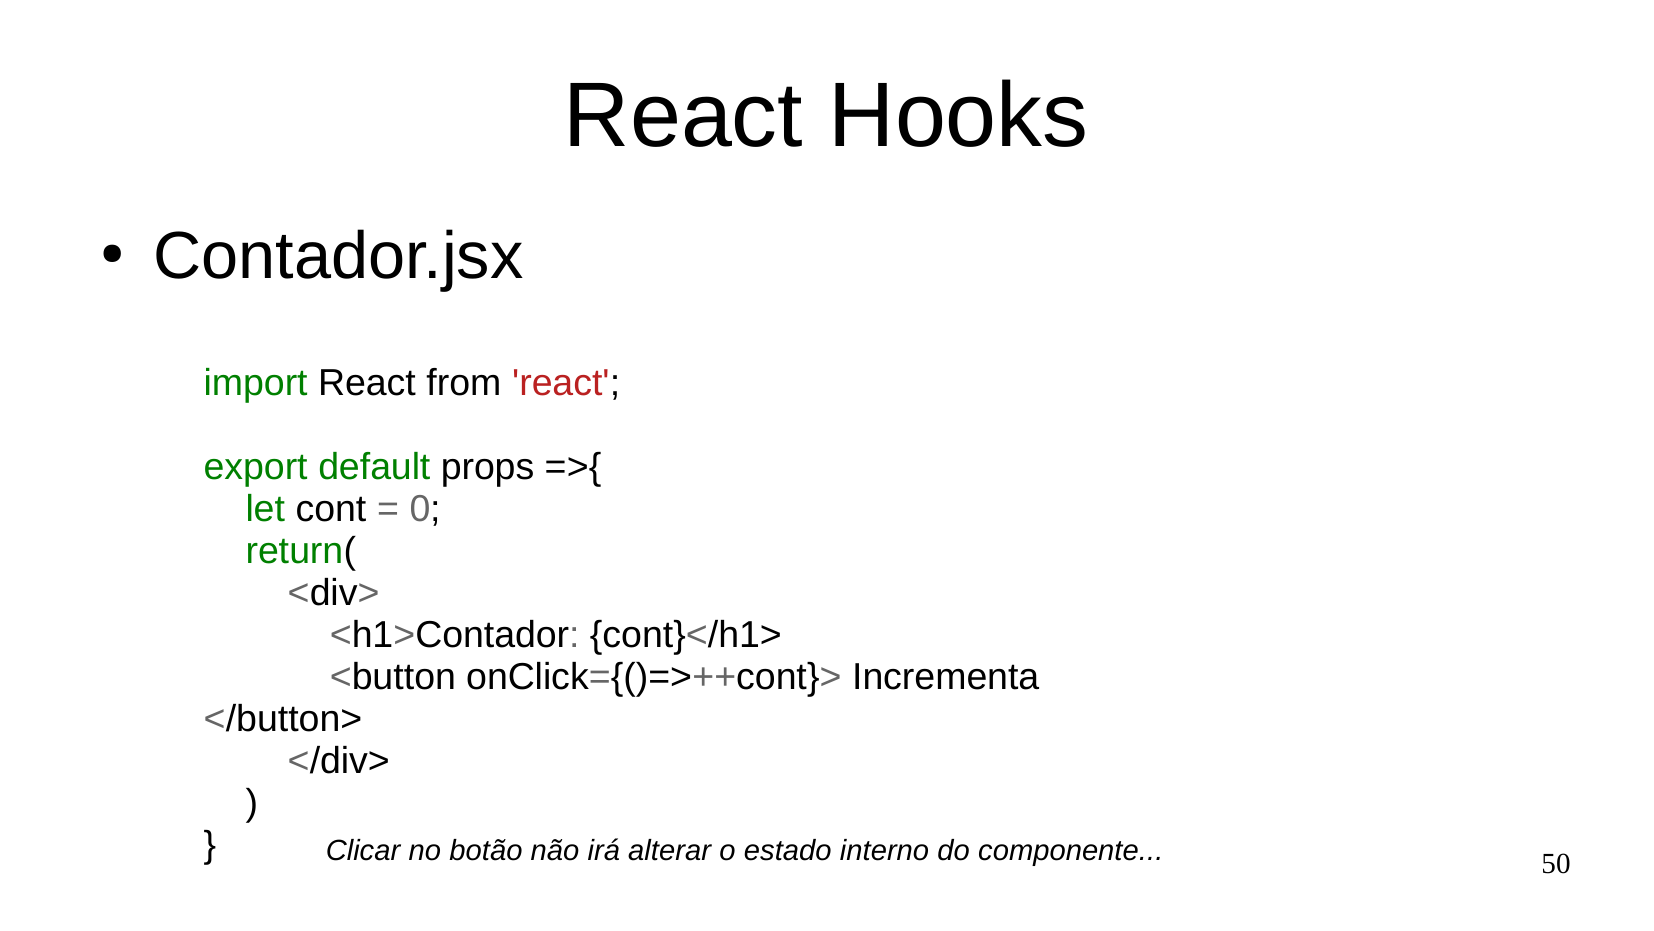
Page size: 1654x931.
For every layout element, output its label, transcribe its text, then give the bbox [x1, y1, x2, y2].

text_box Clicar no botão não irá alterar o estado interno do componente... [310, 826, 1421, 875]
list Contador.jsx [82, 217, 1571, 758]
text_box import React from 'react'; export default props =>{ let cont = 0; return( <div> <h1>Contador: {cont}</h1> <button onClick={()=>++cont}> Incrementa </button> </div> ) } [188, 354, 1182, 874]
title React Hooks [82, 37, 1571, 193]
